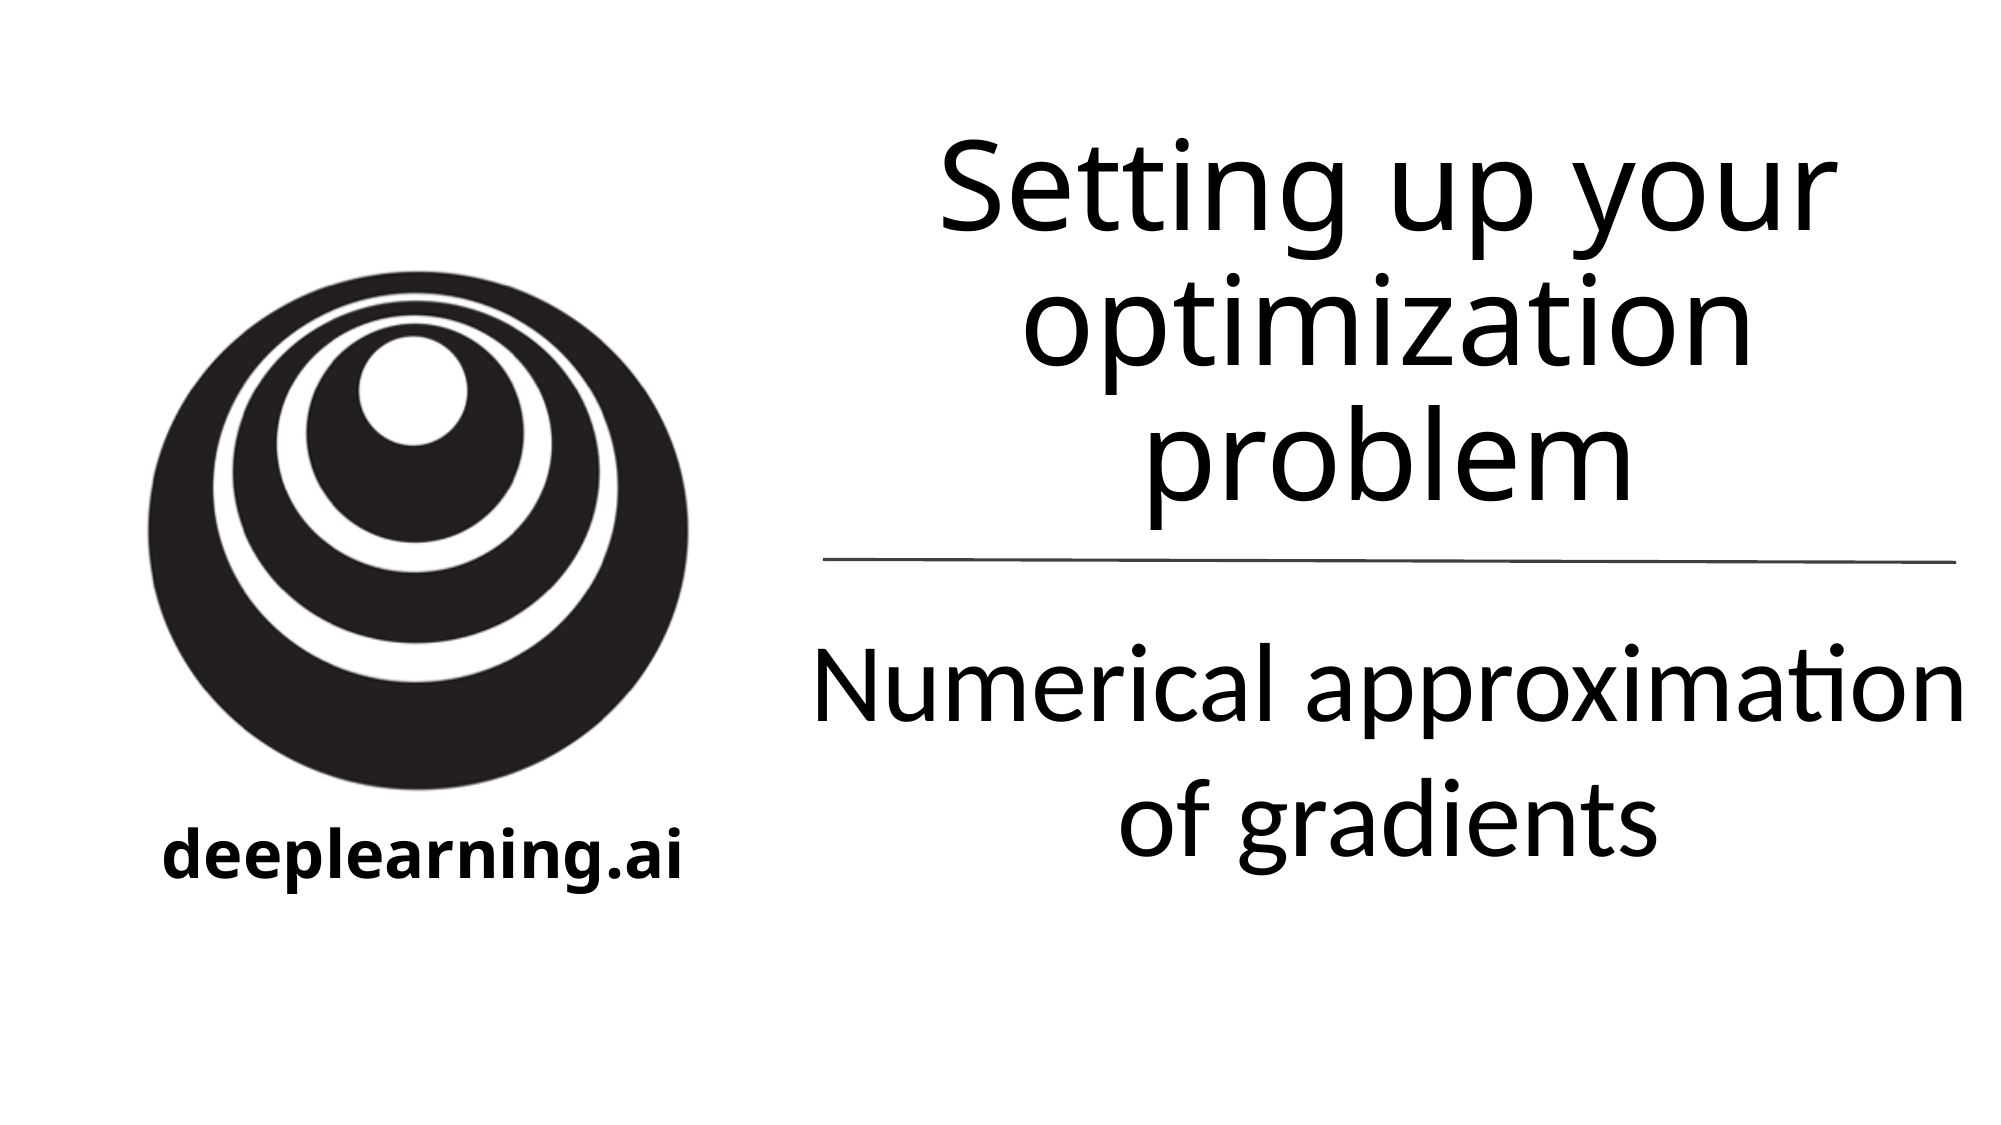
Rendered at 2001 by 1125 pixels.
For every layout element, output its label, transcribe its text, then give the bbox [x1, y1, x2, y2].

picture [108, 234, 739, 768]
text_box deeplearning.ai [56, 768, 790, 901]
text_box Setting up your optimization problem [829, 148, 1950, 536]
text_box Numerical approximation of gradients [739, 601, 2000, 887]
